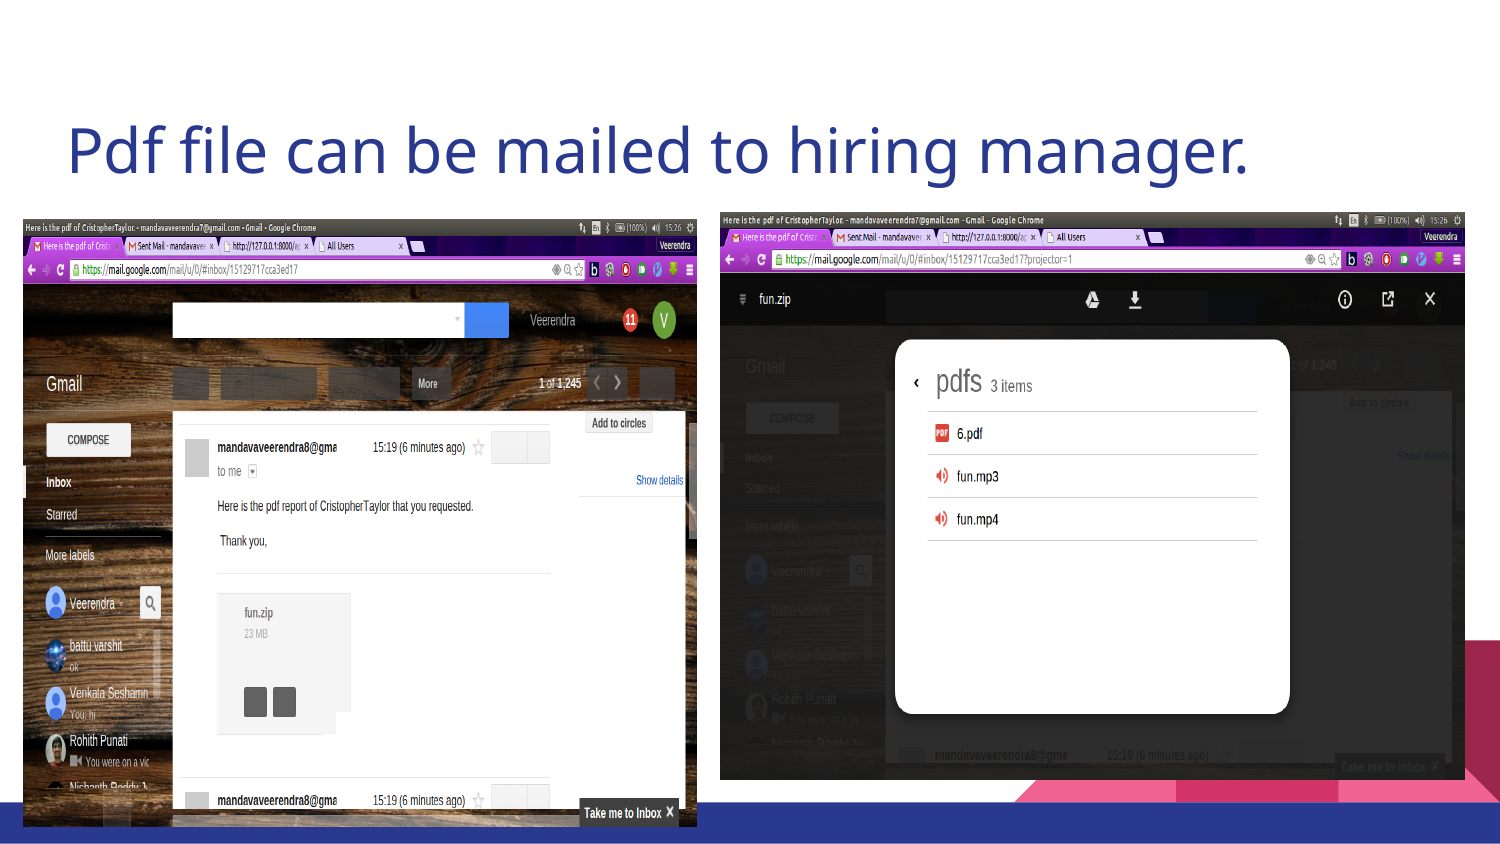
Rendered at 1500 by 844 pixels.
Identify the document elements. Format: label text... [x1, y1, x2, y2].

picture [23, 219, 697, 827]
picture [720, 212, 1465, 780]
title Pdf file can be mailed to hiring manager. [51, 67, 1449, 167]
